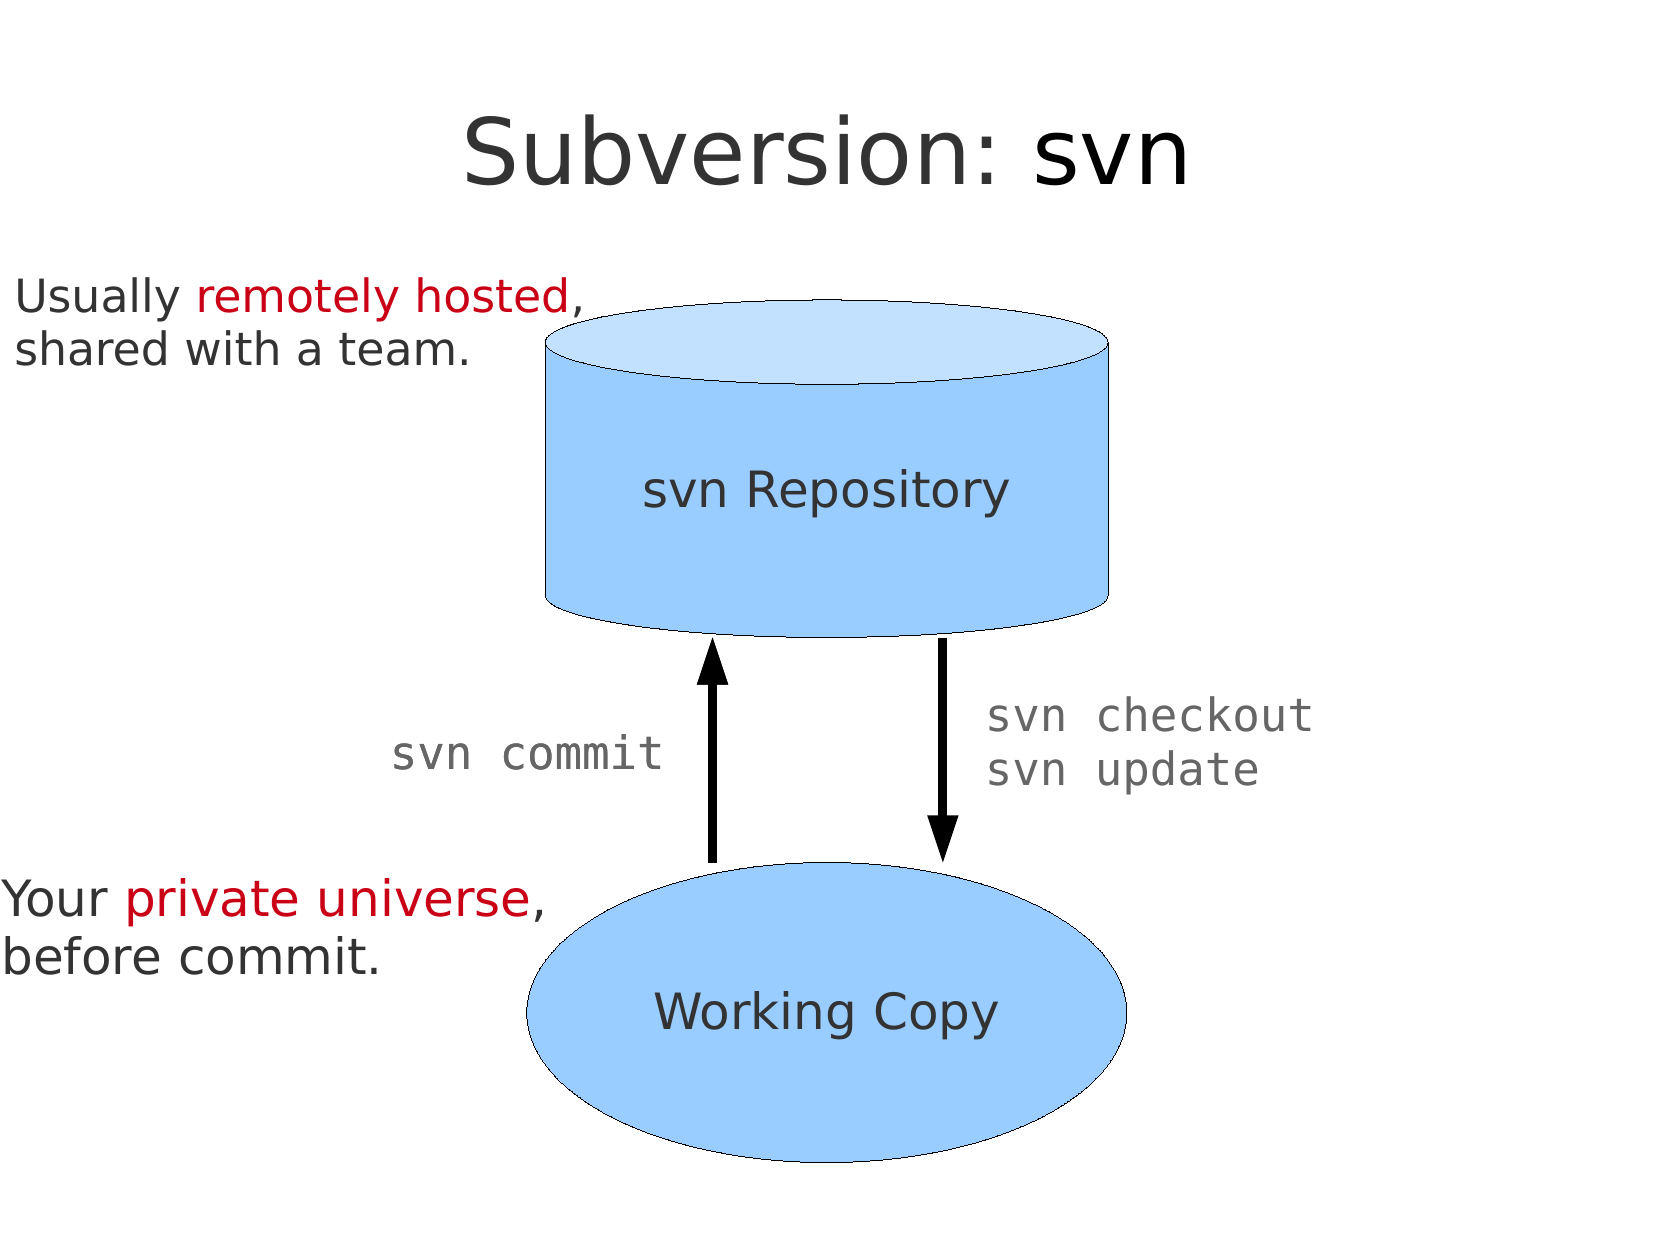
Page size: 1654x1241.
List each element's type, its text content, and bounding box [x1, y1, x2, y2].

title Subversion: svn [82, 49, 1571, 257]
text_box Your private universe, before commit. [0, 862, 563, 994]
text_box svn commit [375, 719, 681, 788]
text_box Usually remotely hosted, shared with a team. [0, 262, 602, 384]
text_box svn checkout svn update [970, 681, 1331, 804]
text_box svn Repository [545, 343, 1109, 638]
text_box Working Copy [526, 862, 1127, 1163]
